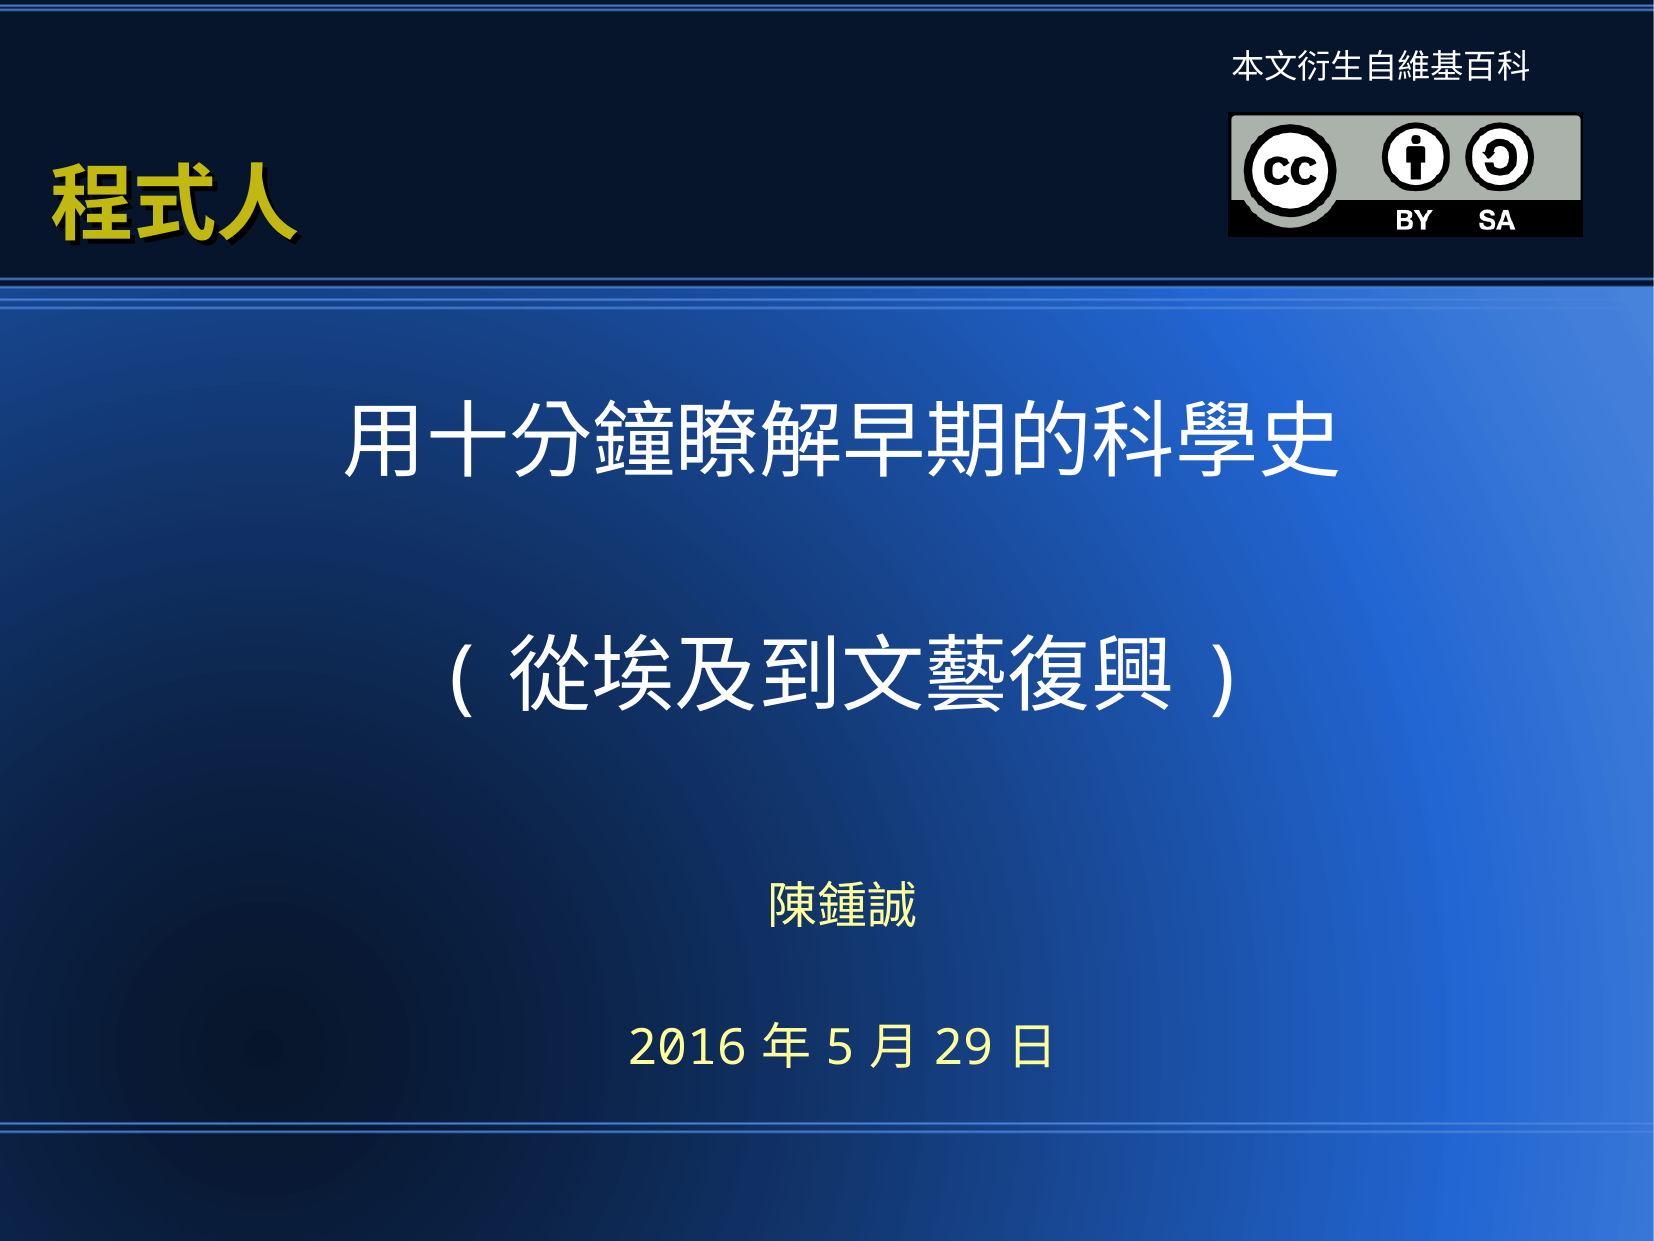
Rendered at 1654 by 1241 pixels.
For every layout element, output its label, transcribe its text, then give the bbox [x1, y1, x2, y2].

picture [0, 0, 1654, 1241]
text_box 本文衍生自維基百科 [1216, 32, 1622, 95]
text_box 程式人 [35, 129, 981, 444]
subtitle 用十分鐘瞭解早期的科學史 (從埃及到文藝復興) 陳鍾誠 2016年5月29日 [59, 326, 1626, 1127]
